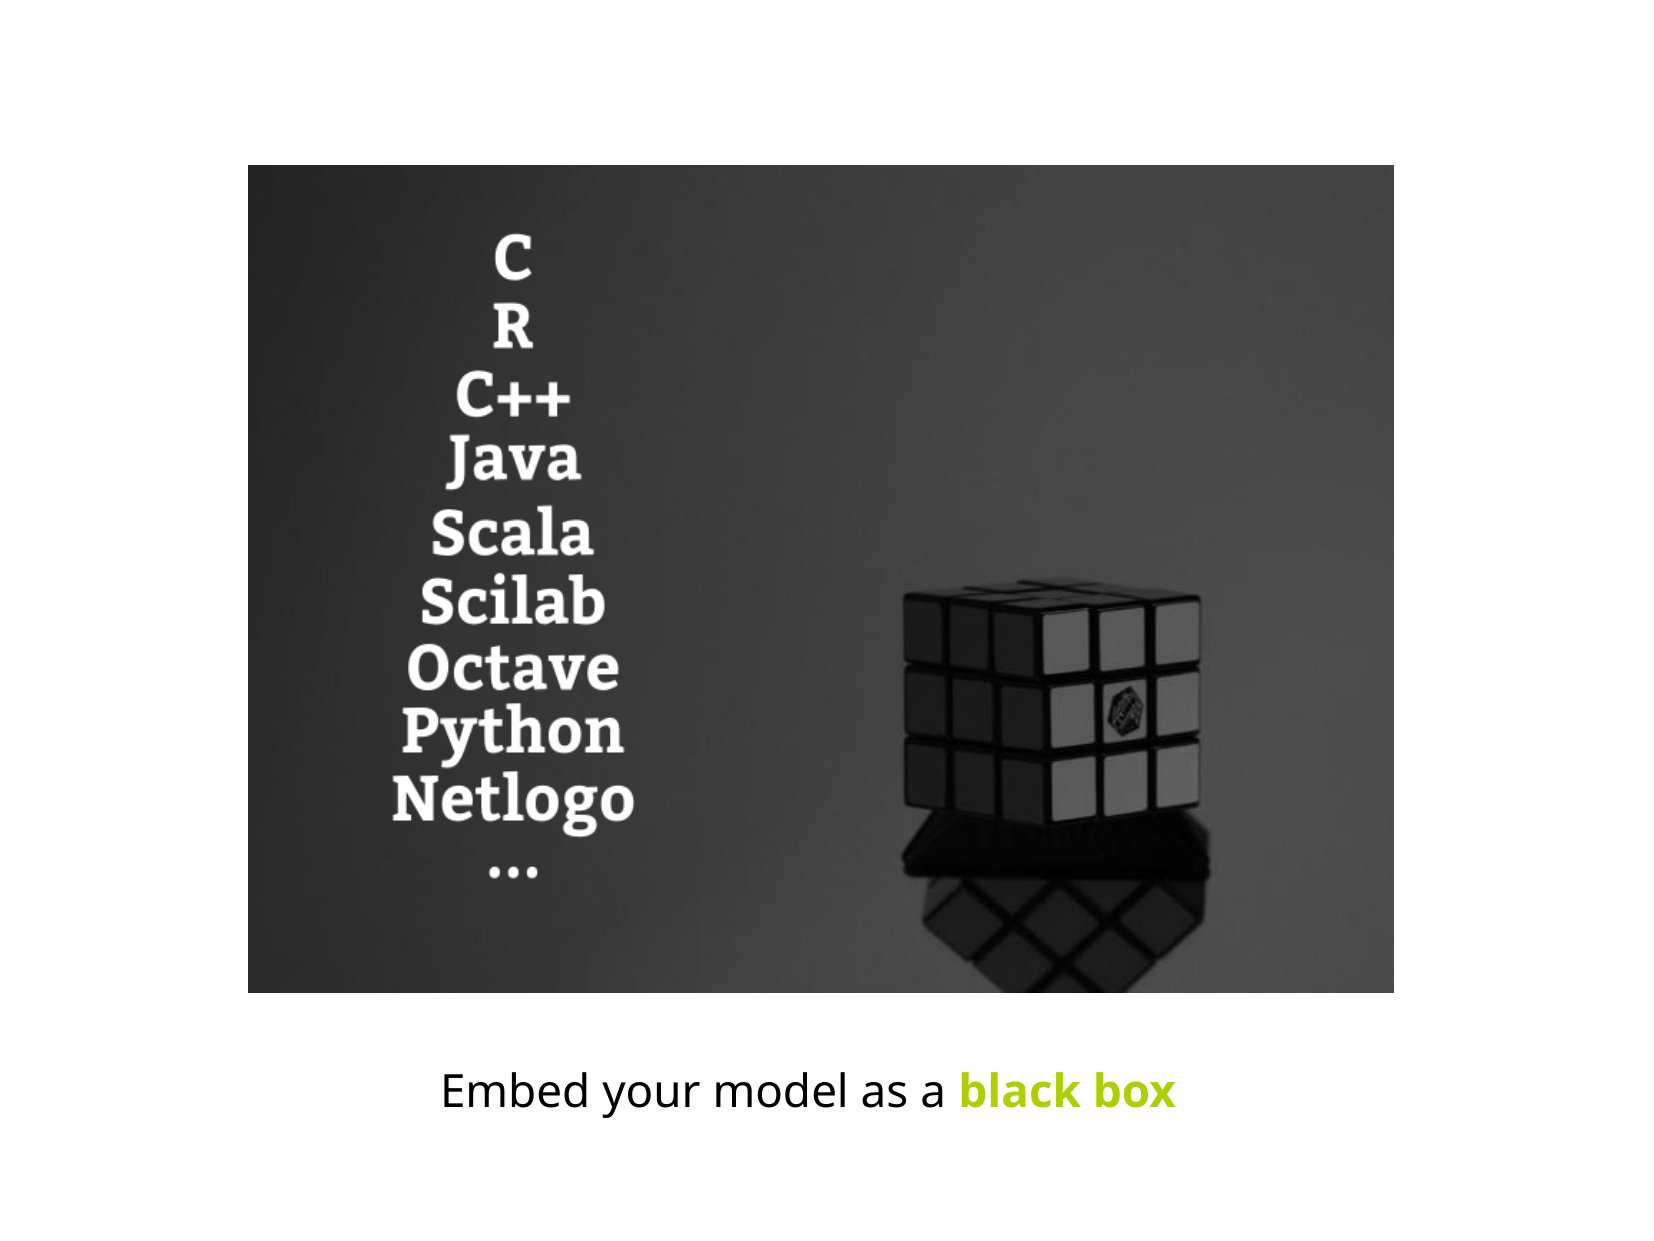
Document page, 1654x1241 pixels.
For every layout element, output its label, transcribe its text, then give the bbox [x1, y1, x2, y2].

picture [248, 165, 1394, 993]
text_box Embed your model as a black box [425, 1051, 1241, 1184]
